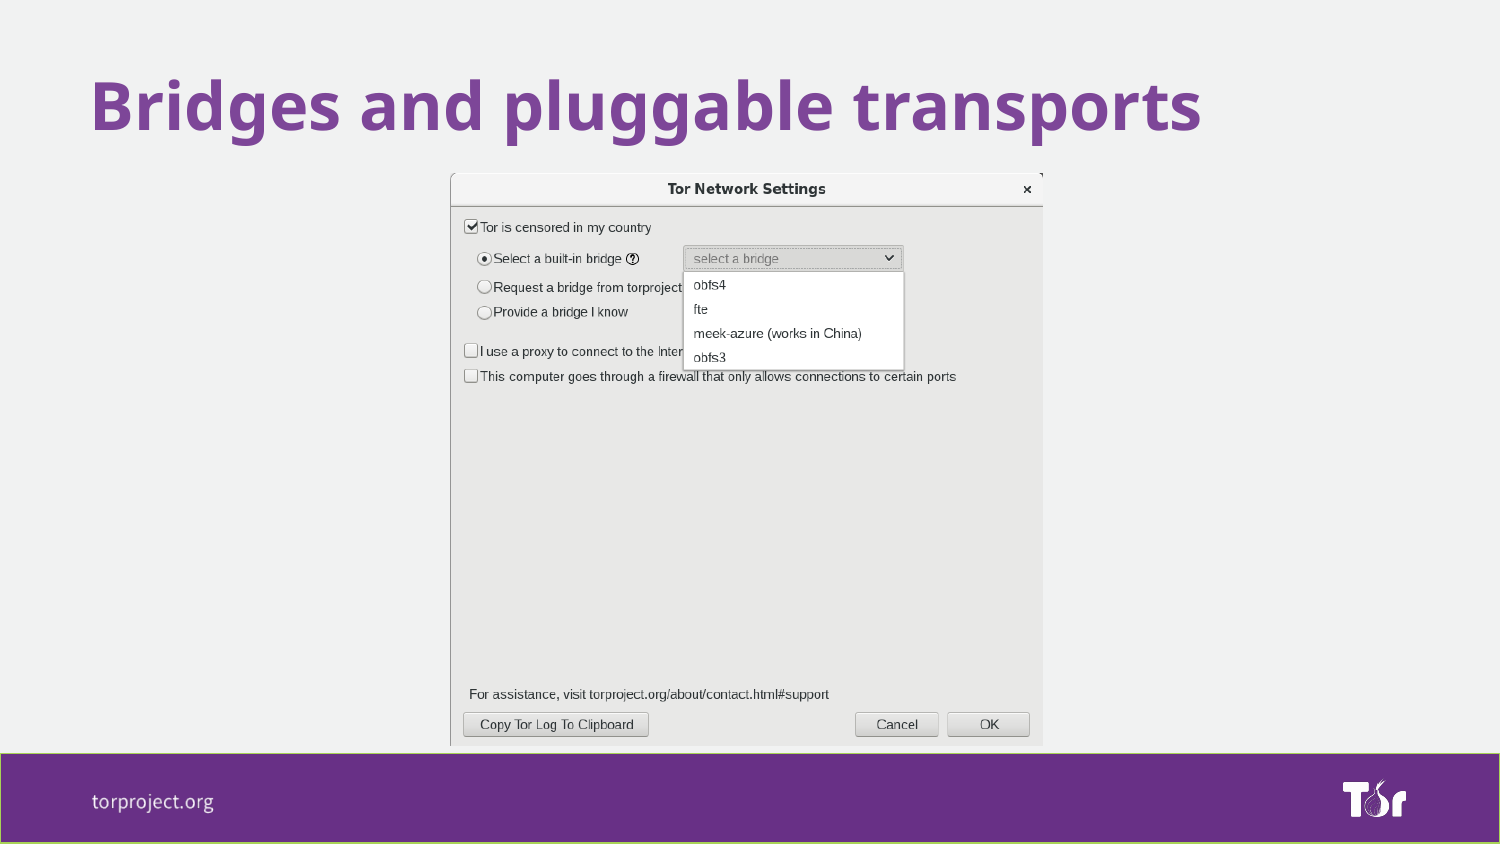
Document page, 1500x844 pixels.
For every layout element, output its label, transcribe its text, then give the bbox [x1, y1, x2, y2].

picture [1343, 778, 1406, 817]
picture [450, 173, 1043, 746]
picture [75, 780, 604, 821]
text_box Bridges and pluggable transports [75, 33, 1425, 174]
